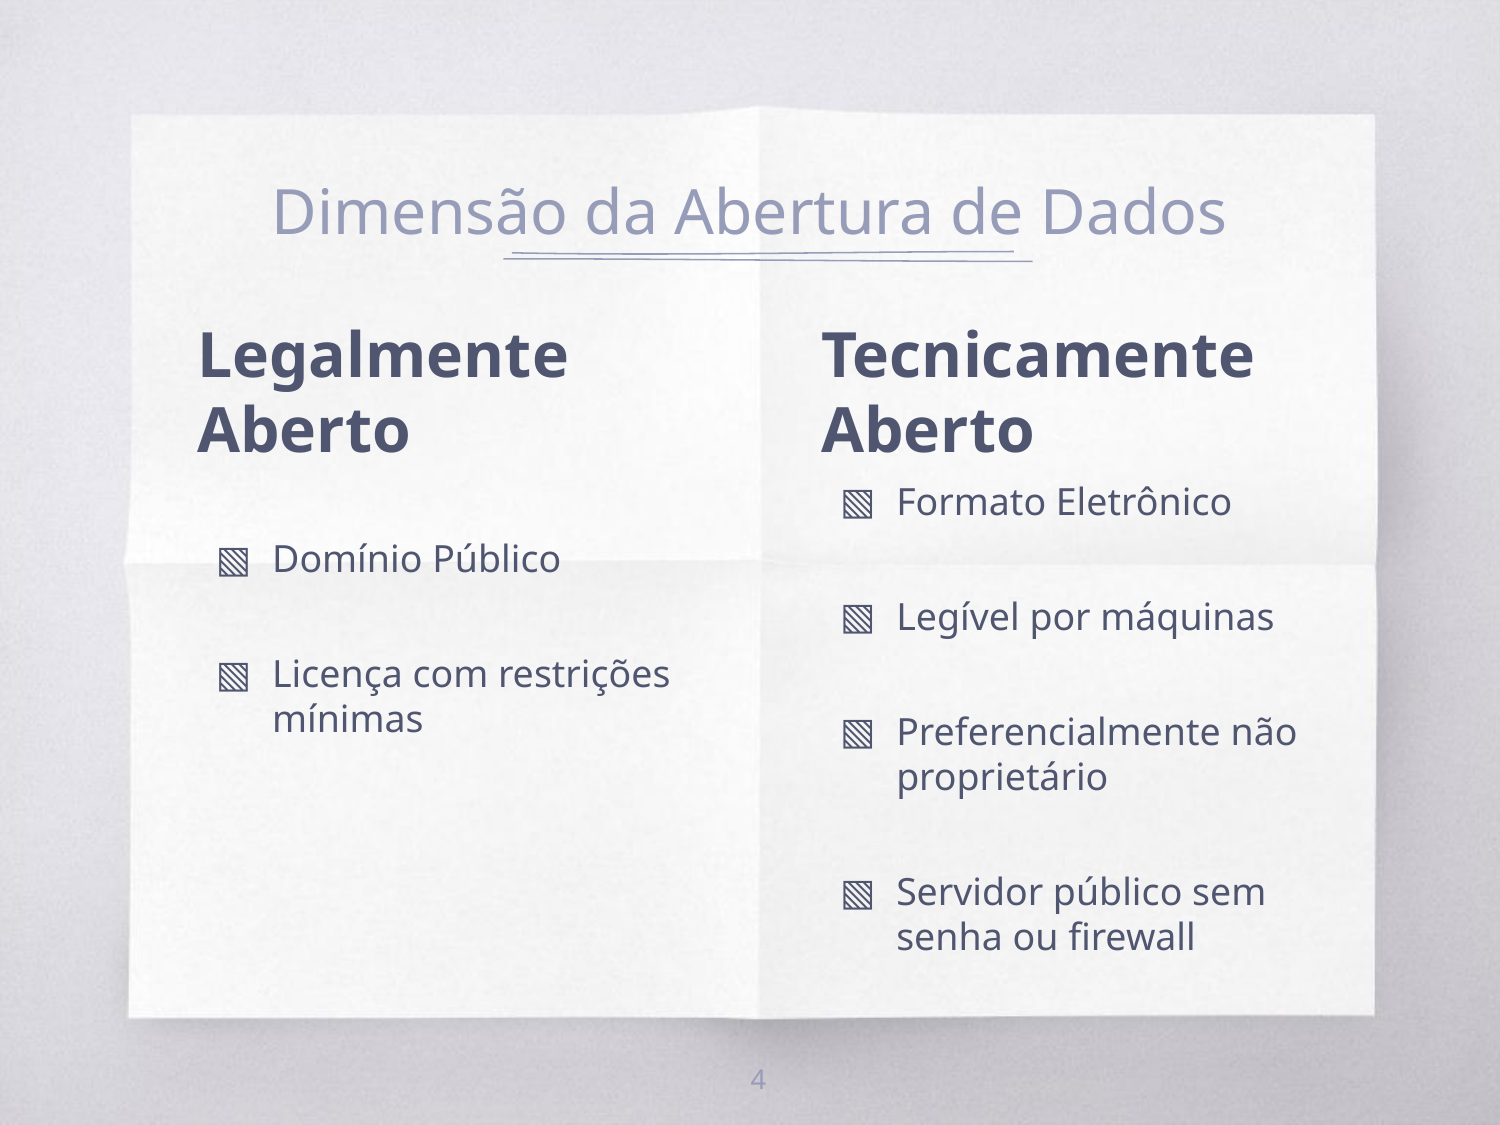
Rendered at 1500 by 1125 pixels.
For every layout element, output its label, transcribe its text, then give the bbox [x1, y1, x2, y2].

list Legalmente Aberto Domínio Público Licença com restrições mínimas [182, 300, 718, 976]
list Tecnicamente Aberto Formato Eletrônico Legível por máquinas Preferencialmente não proprietário Servidor público sem senha ou firewall [806, 300, 1324, 976]
picture [0, 0, 1500, 1125]
slide_number <number> [713, 1047, 804, 1113]
title Dimensão da Abertura de Dados [168, 113, 1332, 263]
